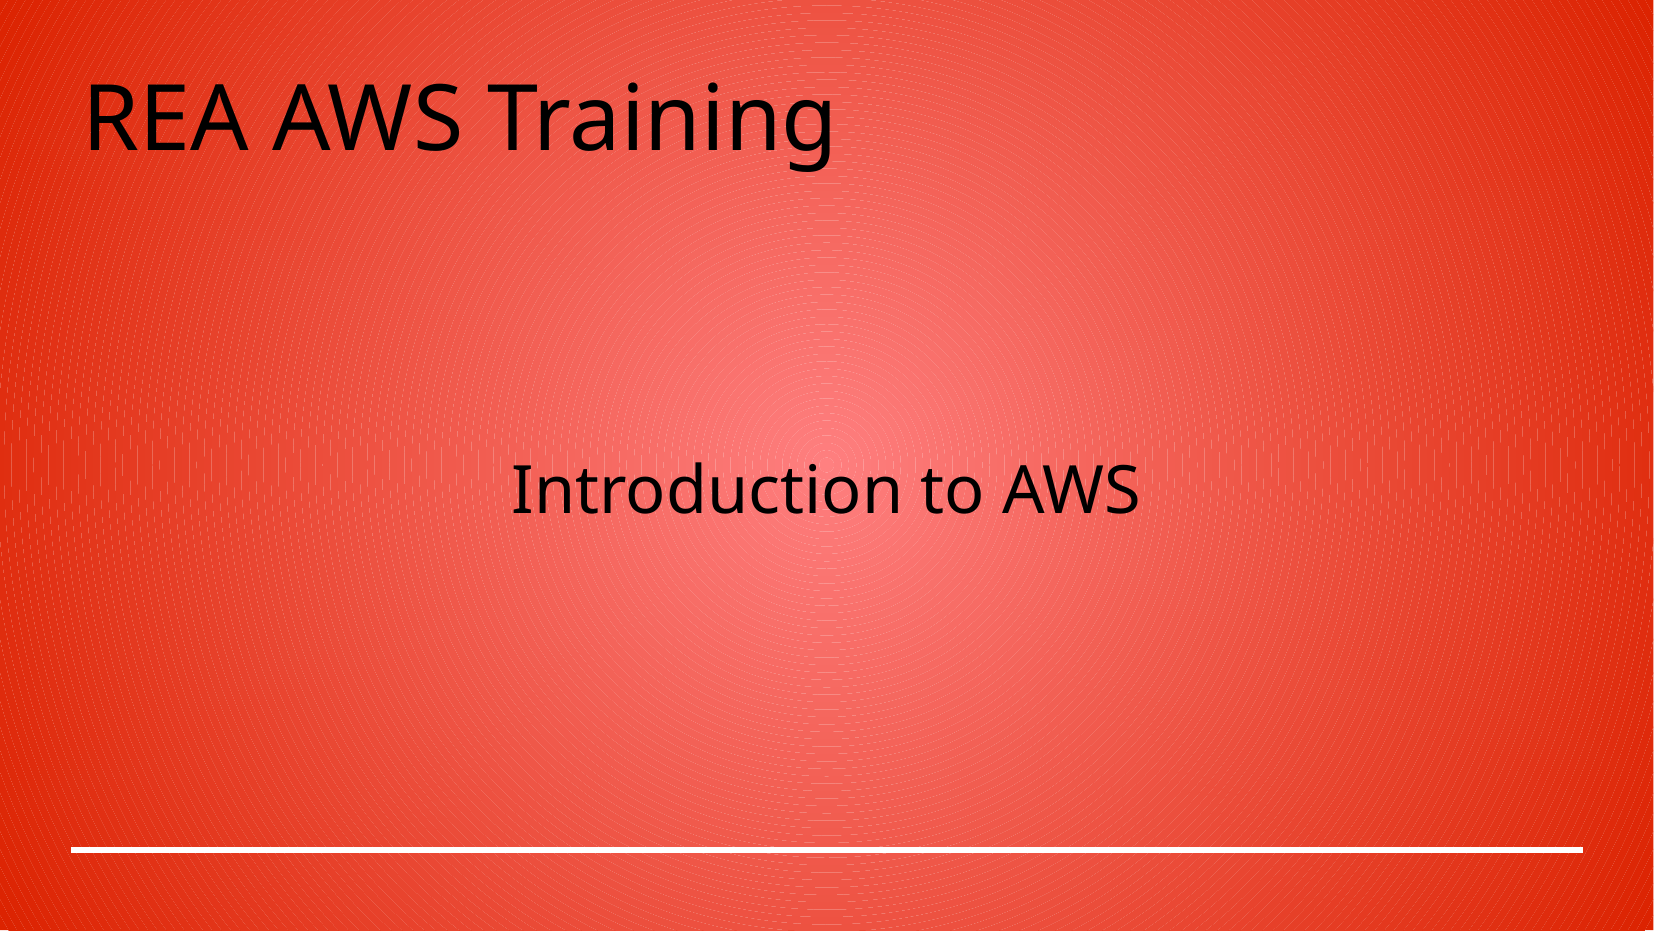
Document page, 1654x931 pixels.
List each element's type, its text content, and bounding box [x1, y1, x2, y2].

title REA AWS Training [82, 36, 1571, 193]
subtitle Introduction to AWS [82, 217, 1571, 757]
